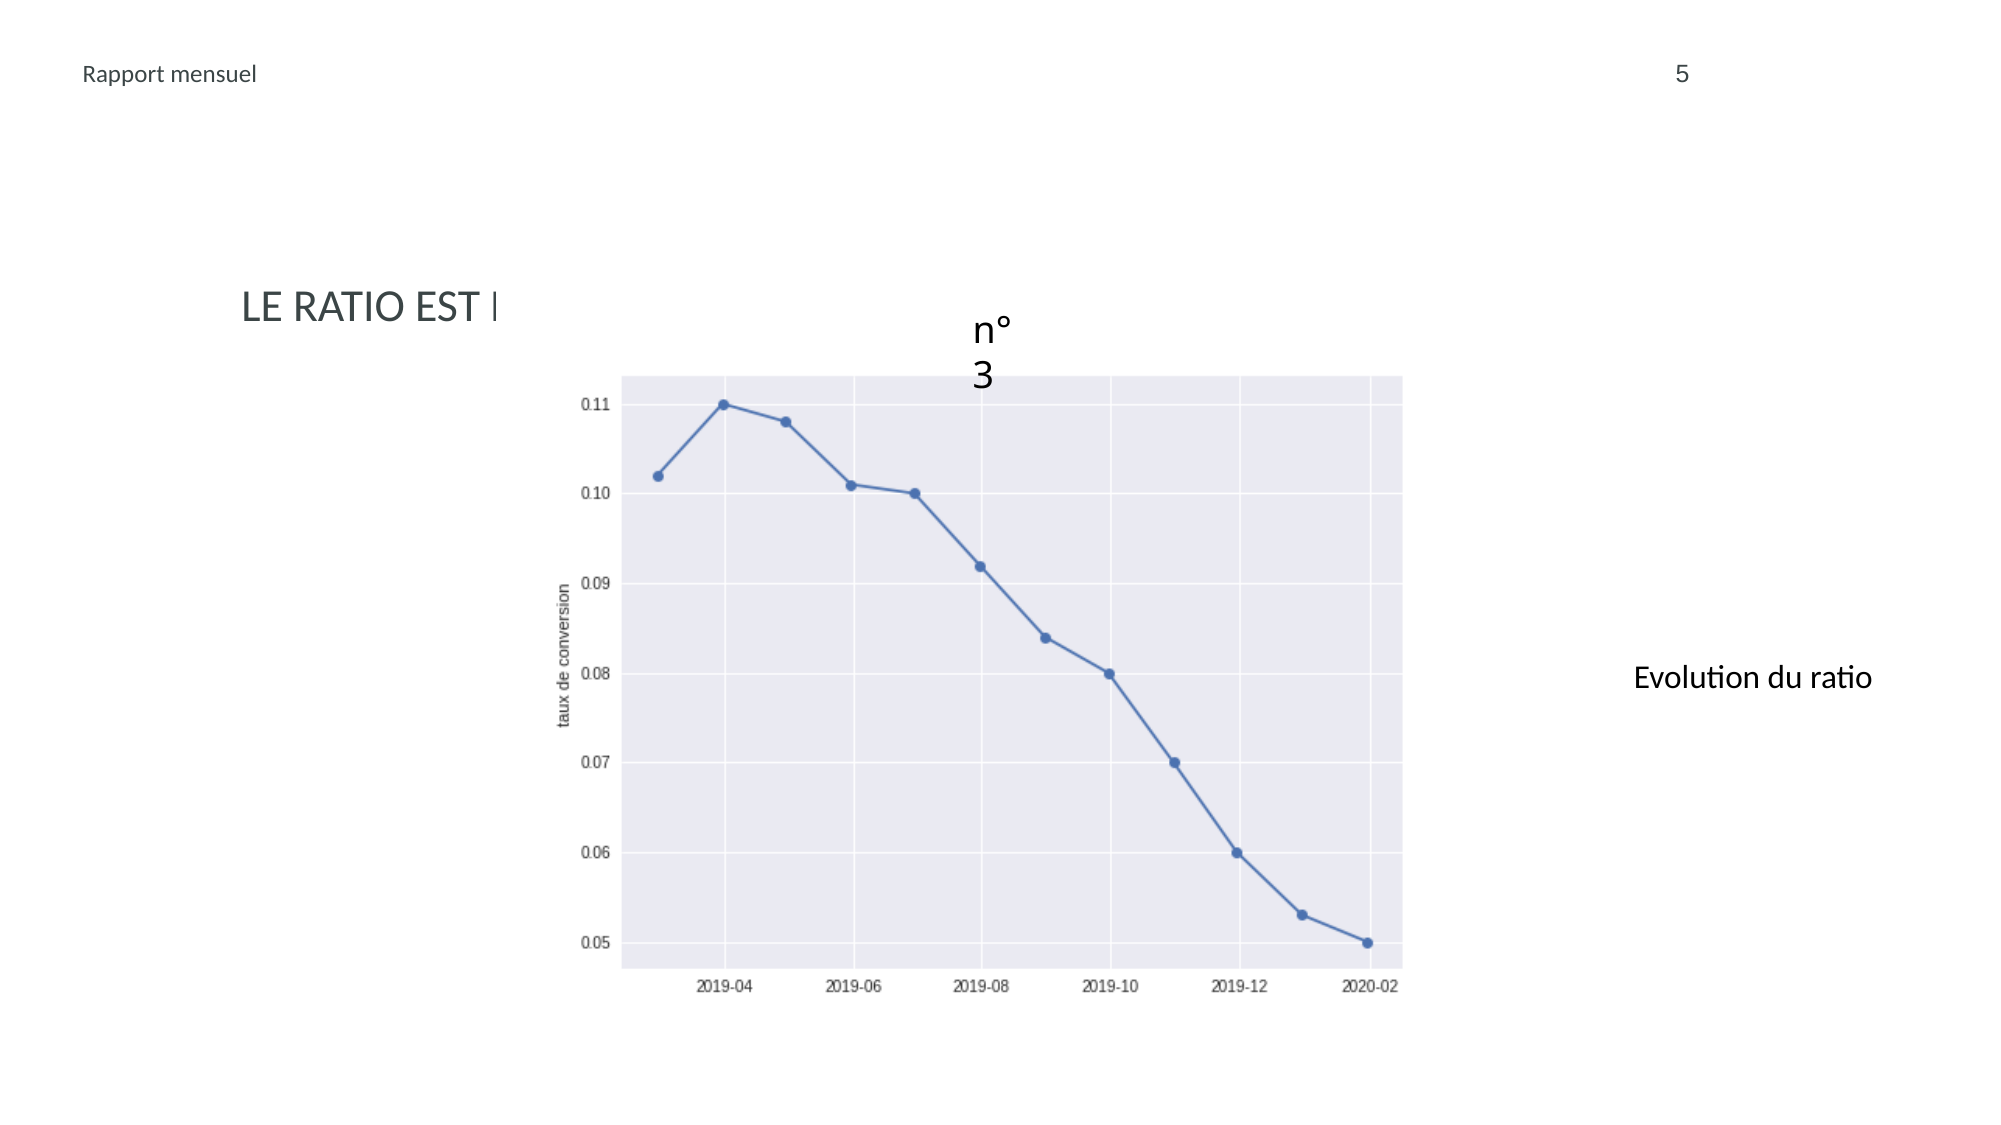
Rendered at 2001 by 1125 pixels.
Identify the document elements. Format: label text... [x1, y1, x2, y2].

text_box [1660, 49, 1936, 95]
text_box Evolution du ratio [1611, 647, 1896, 703]
text_box n°3 [957, 298, 1043, 359]
picture [496, 283, 1504, 1067]
title Le RATIO est en baisse [0, 0, 2000, 263]
text_box Rapport mensuel [67, 49, 368, 95]
